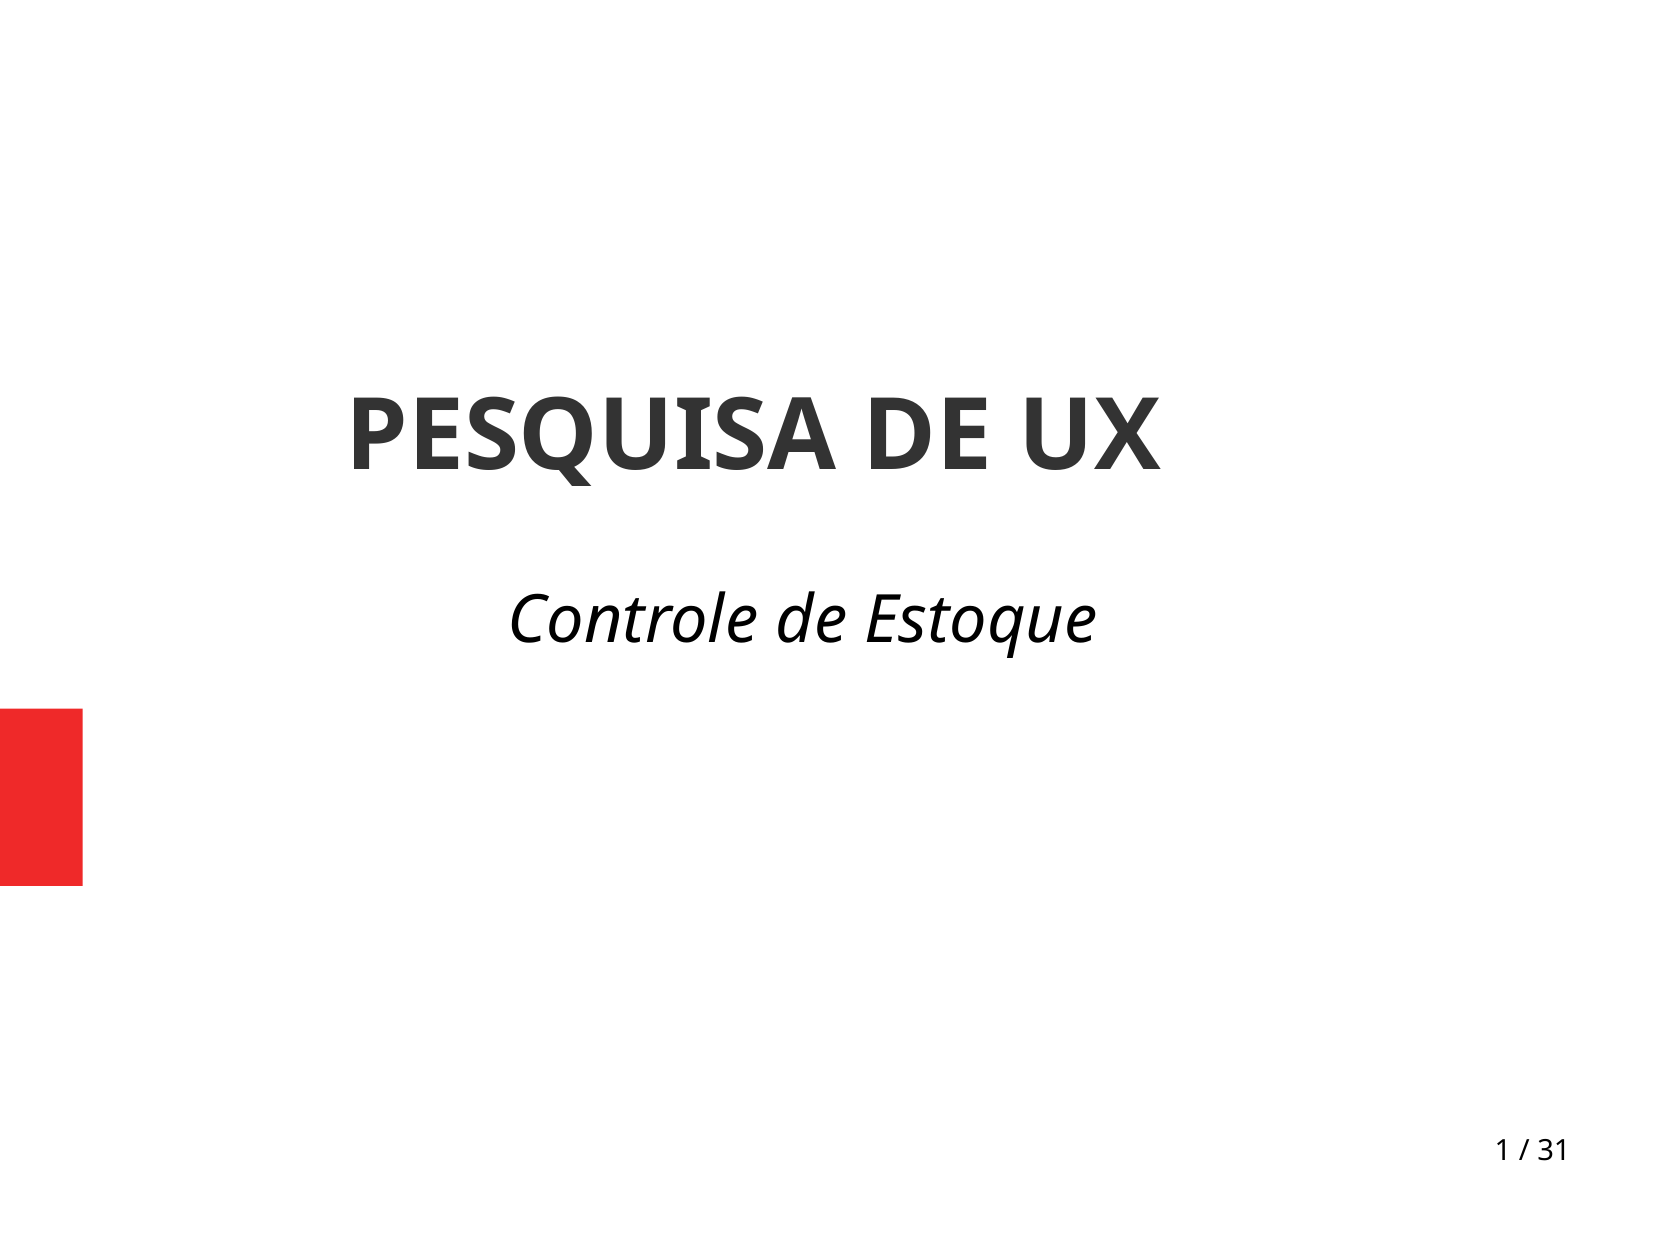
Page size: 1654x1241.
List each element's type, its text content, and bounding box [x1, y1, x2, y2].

subtitle Controle de Estoque [271, 535, 1335, 697]
title PESQUISA DE UX [271, 294, 1359, 567]
